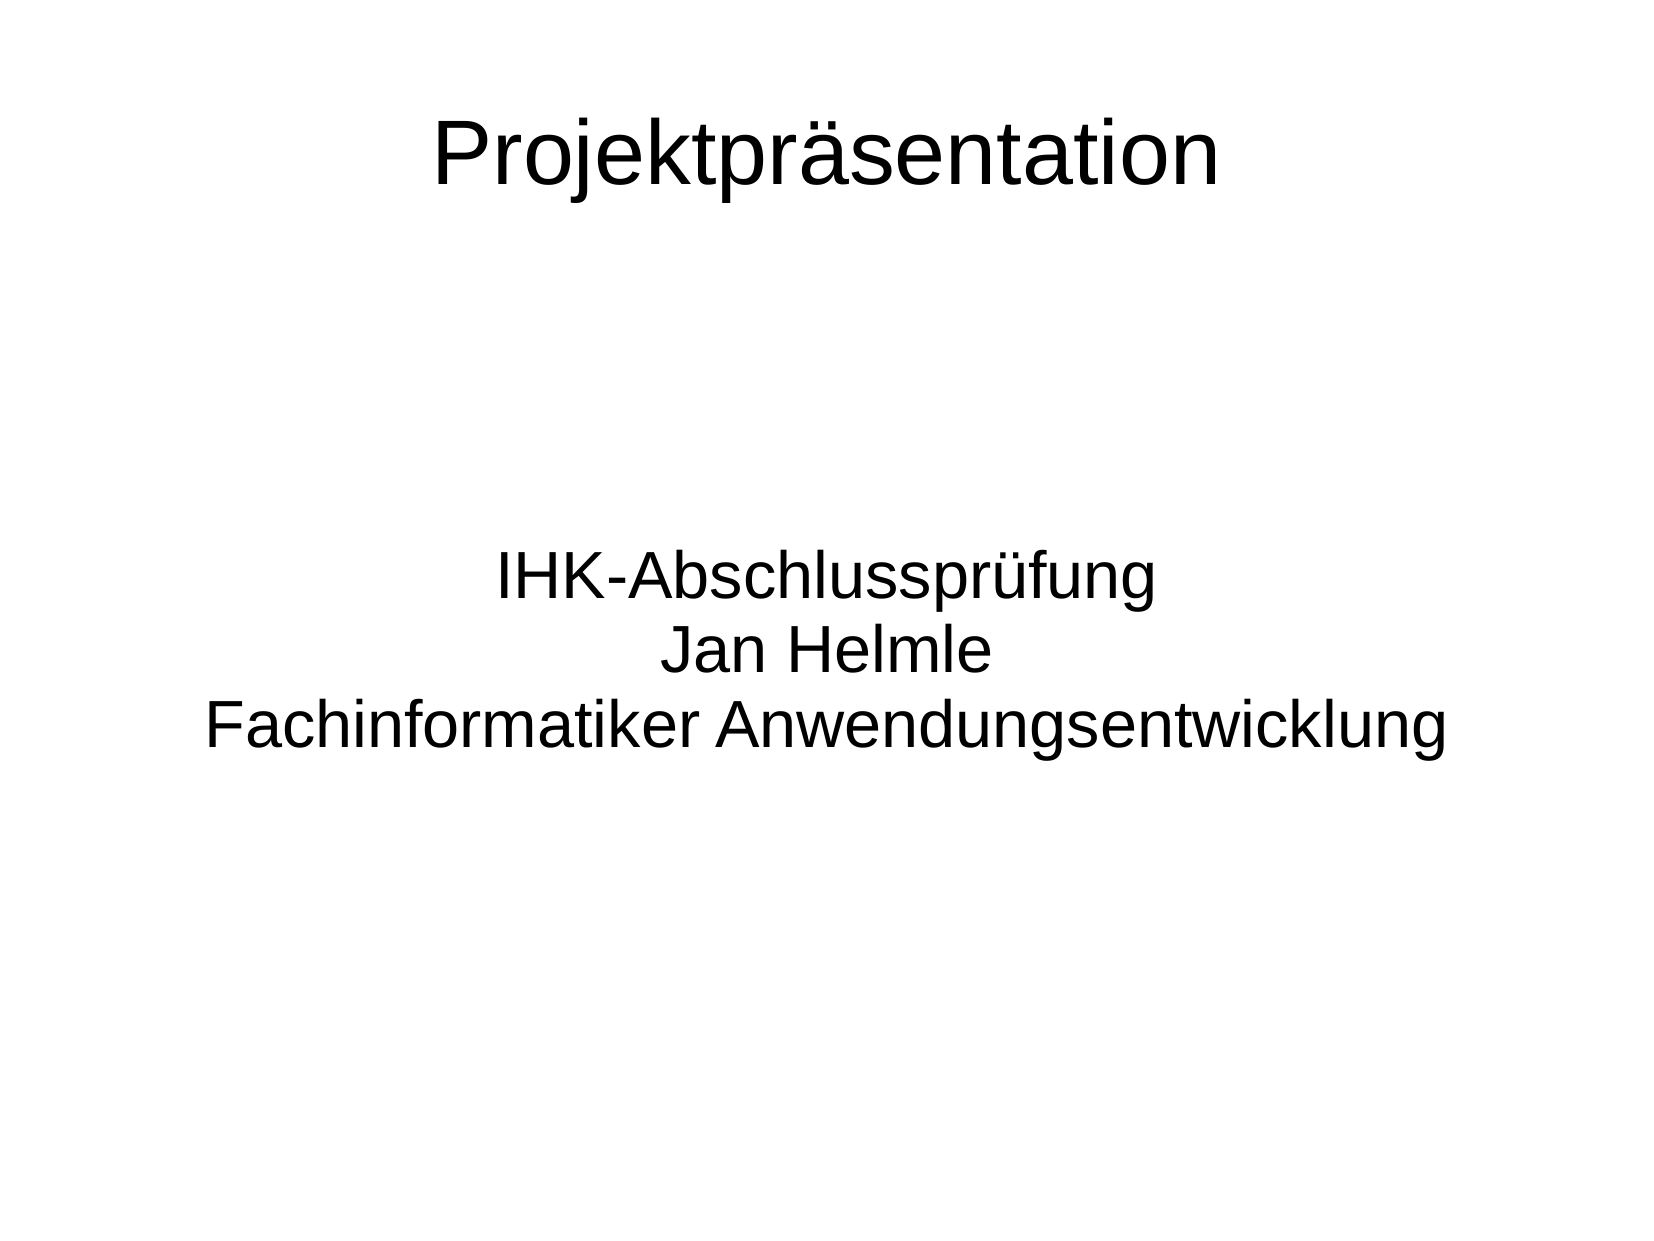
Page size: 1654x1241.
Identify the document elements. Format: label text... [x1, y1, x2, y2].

subtitle IHK-Abschlussprüfung Jan Helmle Fachinformatiker Anwendungsentwicklung [82, 290, 1571, 1010]
title Projektpräsentation [82, 49, 1571, 257]
